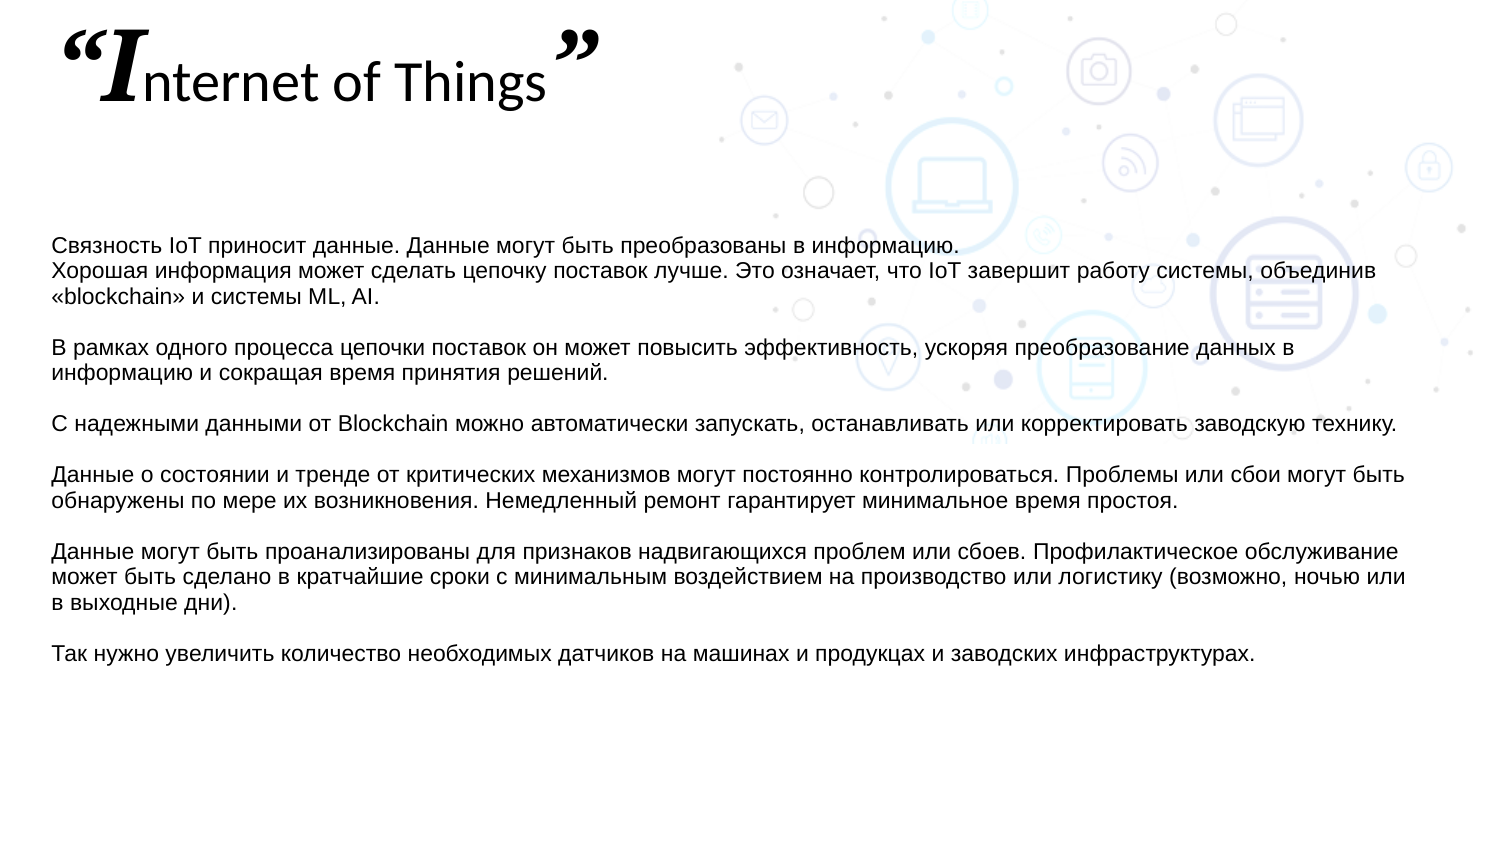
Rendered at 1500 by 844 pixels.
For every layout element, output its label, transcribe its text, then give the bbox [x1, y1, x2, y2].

text_box Связность IoT приносит данные. Данные могут быть преобразованы в информацию. Хорошая информация может сделать цепочку поставок лучше. Это означает, что IoT завершит работу системы, объединив «blockchain» и системы ML, AI. В рамках одного процесса цепочки поставок он может повысить эффективность, ускоряя преобразование данных в информацию и сокращая время принятия решений. С надежными данными от Blockchain можно автоматически запускать, останавливать или корректировать заводскую технику. Данные о состоянии и тренде от критических механизмов могут постоянно контролироваться. Проблемы или сбои могут быть обнаружены по мере их возникновения. Немедленный ремонт гарантирует минимальное время простоя. Данные могут быть проанализированы для признаков надвигающихся проблем или сбоев. Профилактическое обслуживание может быть сделано в кратчайшие сроки с минимальным воздействием на производство или логистику (возможно, ночью или в выходные дни). Так нужно увеличить количество необходимых датчиков на машинах и продукцах и заводских инфраструктурах. [36, 225, 1441, 674]
picture [630, 0, 1500, 444]
text_box “Internet of Things” [0, 0, 631, 136]
